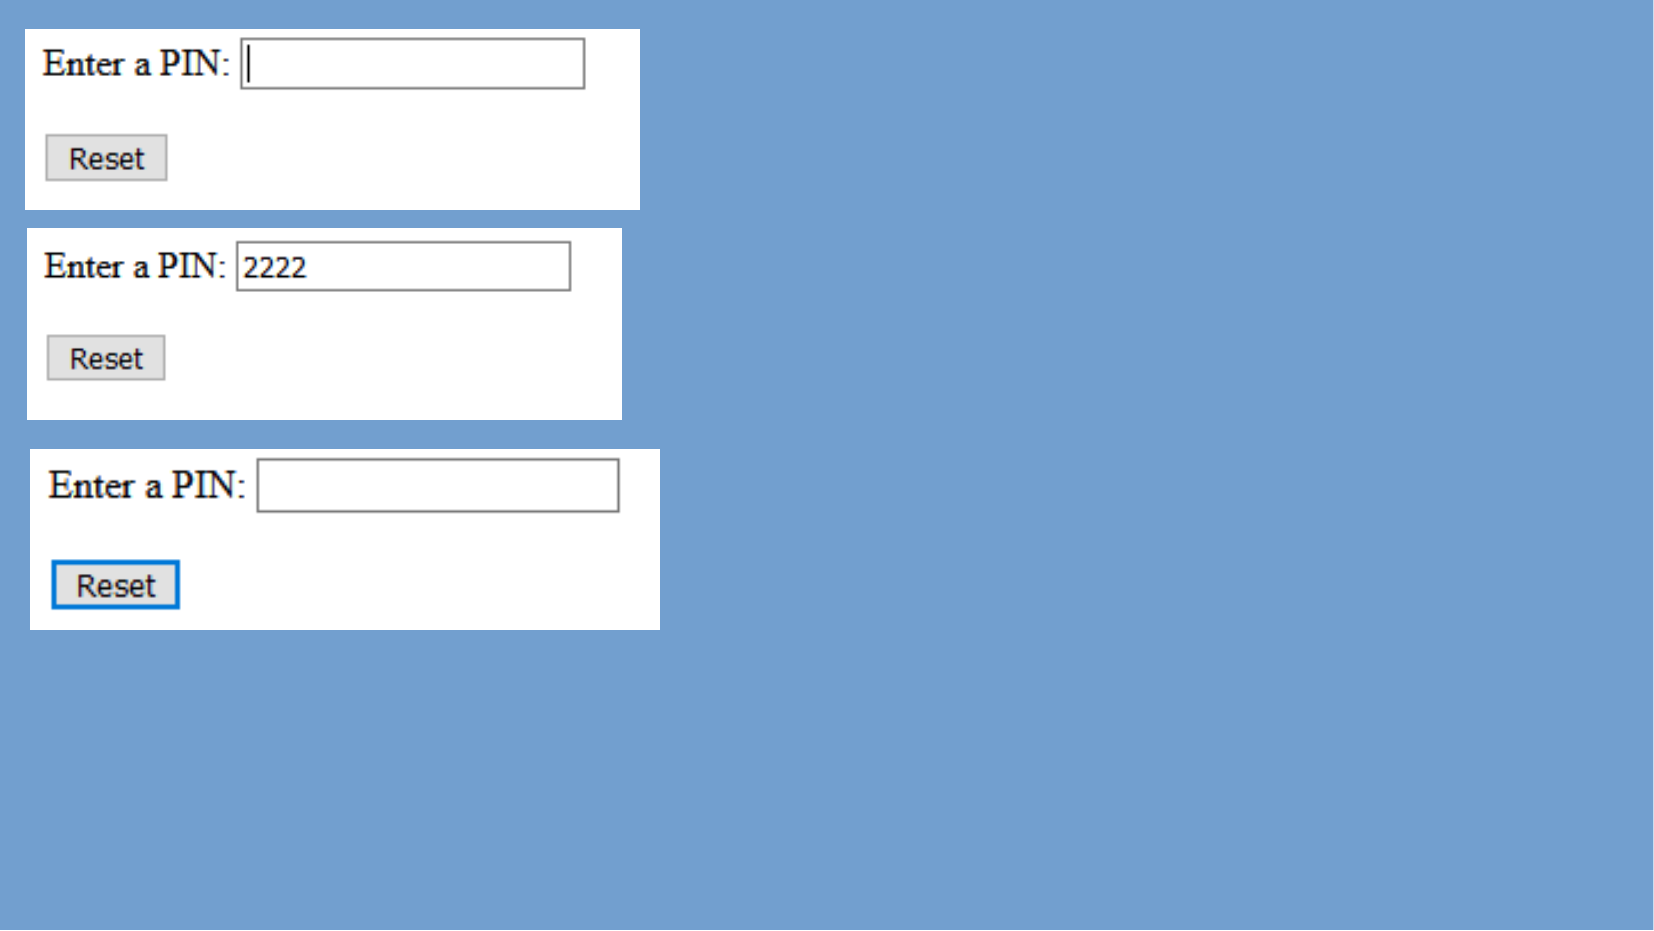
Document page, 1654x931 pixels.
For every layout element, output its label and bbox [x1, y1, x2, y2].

picture [30, 449, 660, 631]
picture [25, 29, 640, 211]
picture [27, 228, 622, 421]
